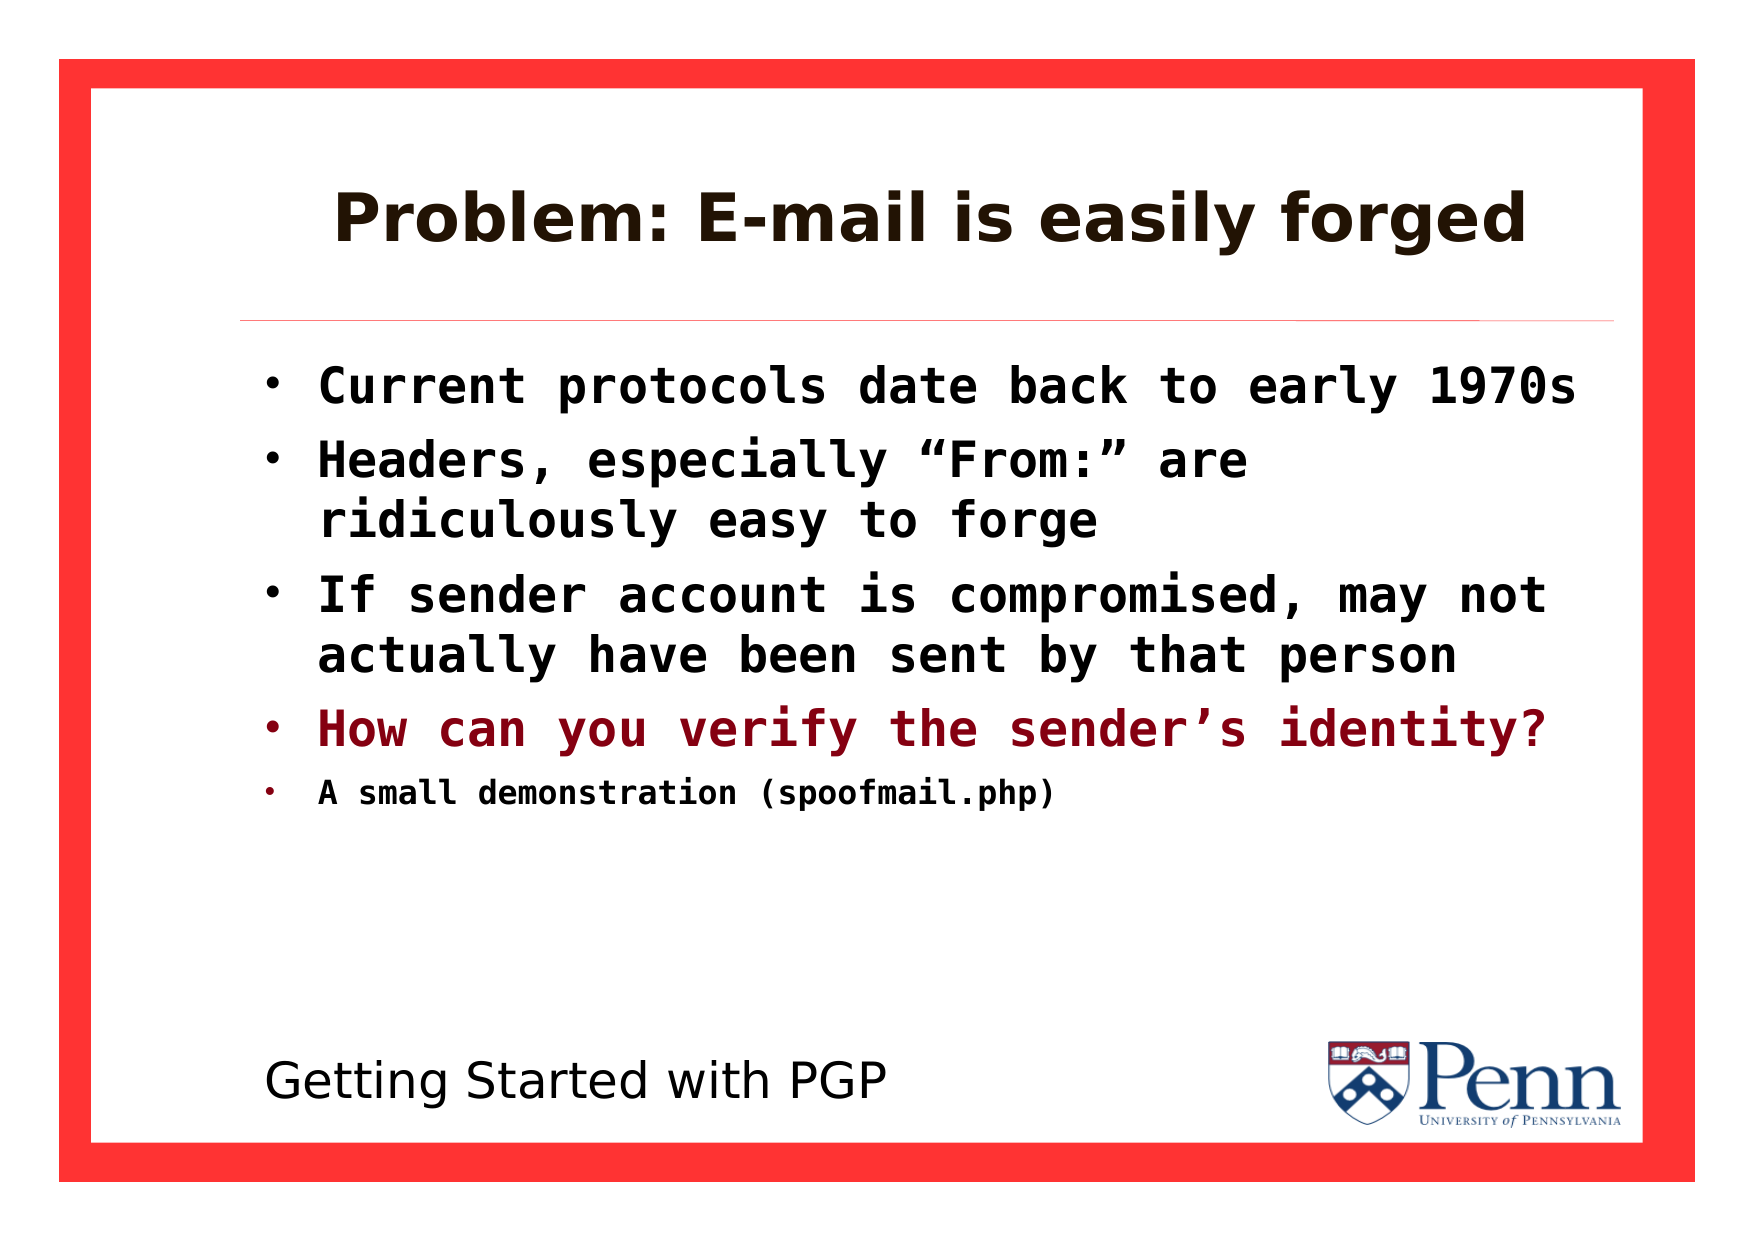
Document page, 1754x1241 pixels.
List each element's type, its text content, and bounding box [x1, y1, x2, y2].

picture [1327, 1039, 1621, 1128]
title Problem: E-mail is easily forged [249, 120, 1614, 309]
list Current protocols date back to early 1970s Headers, especially “From:” are ridiculously easy to forge If sender account is compromised, may not actually have been sent by that person How can you verify the sender’s identity? A small demonstration (spoofmail.php) [249, 345, 1614, 1020]
